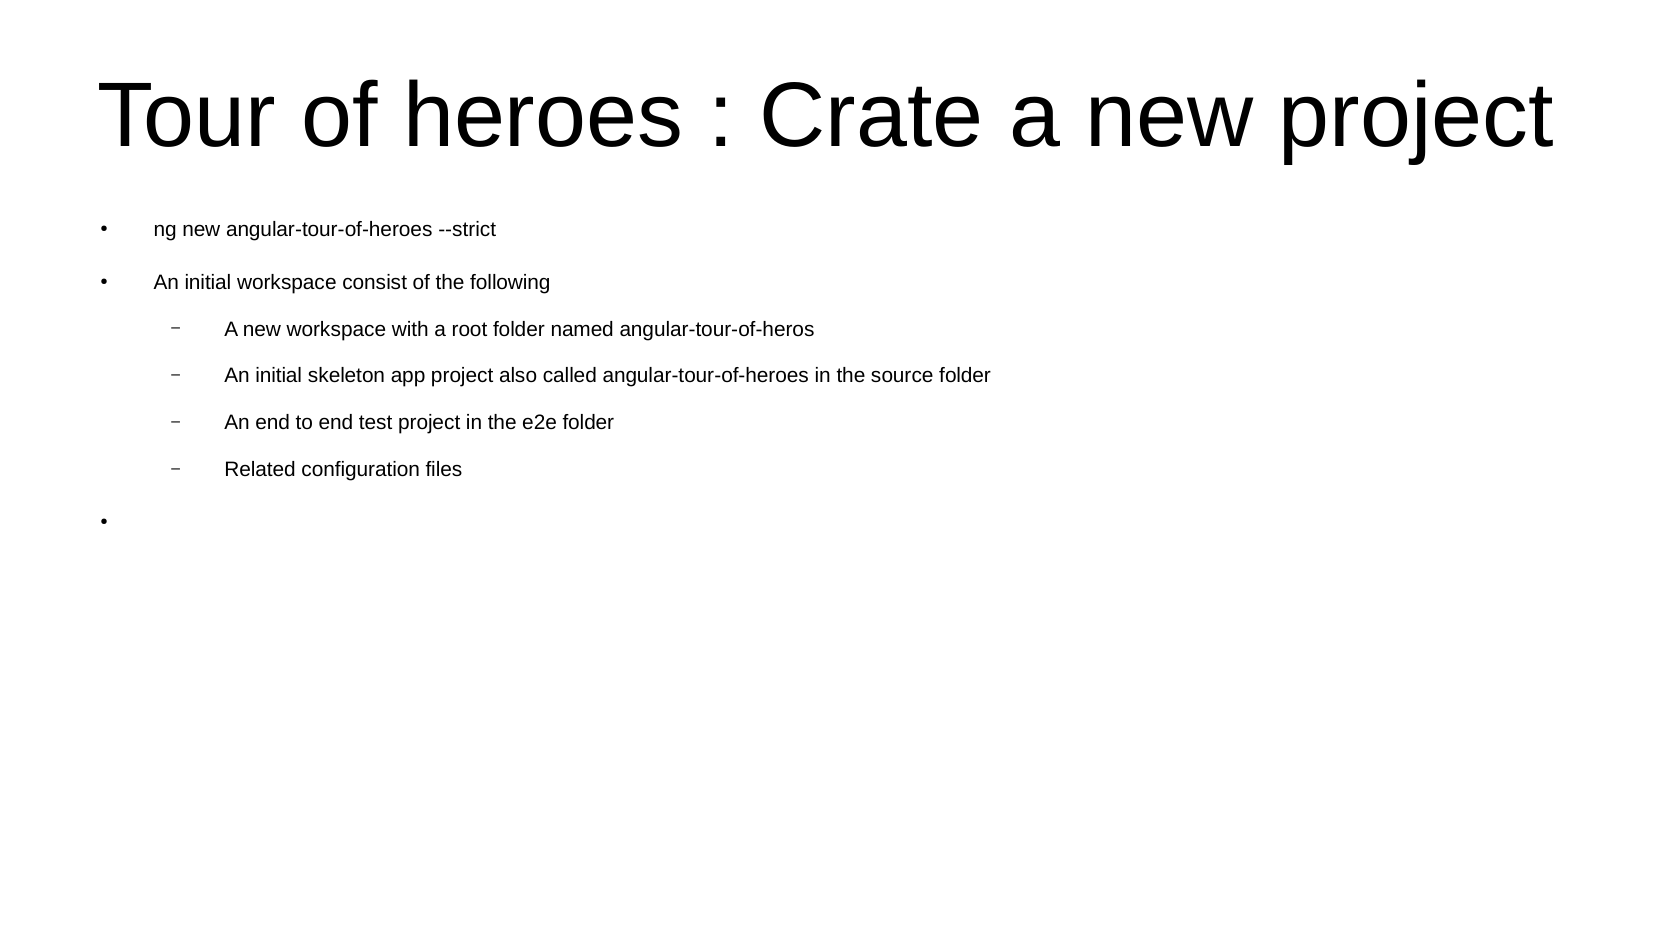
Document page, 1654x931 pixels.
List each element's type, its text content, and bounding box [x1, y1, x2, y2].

list ng new angular-tour-of-heroes --strict An initial workspace consist of the following A new workspace with a root folder named angular-tour-of-heros An initial skeleton app project also called angular-tour-of-heroes in the source folder An end to end test project in the e2e folder Related configuration files [82, 217, 1621, 916]
title Tour of heroes : Crate a new project [82, 37, 1571, 193]
